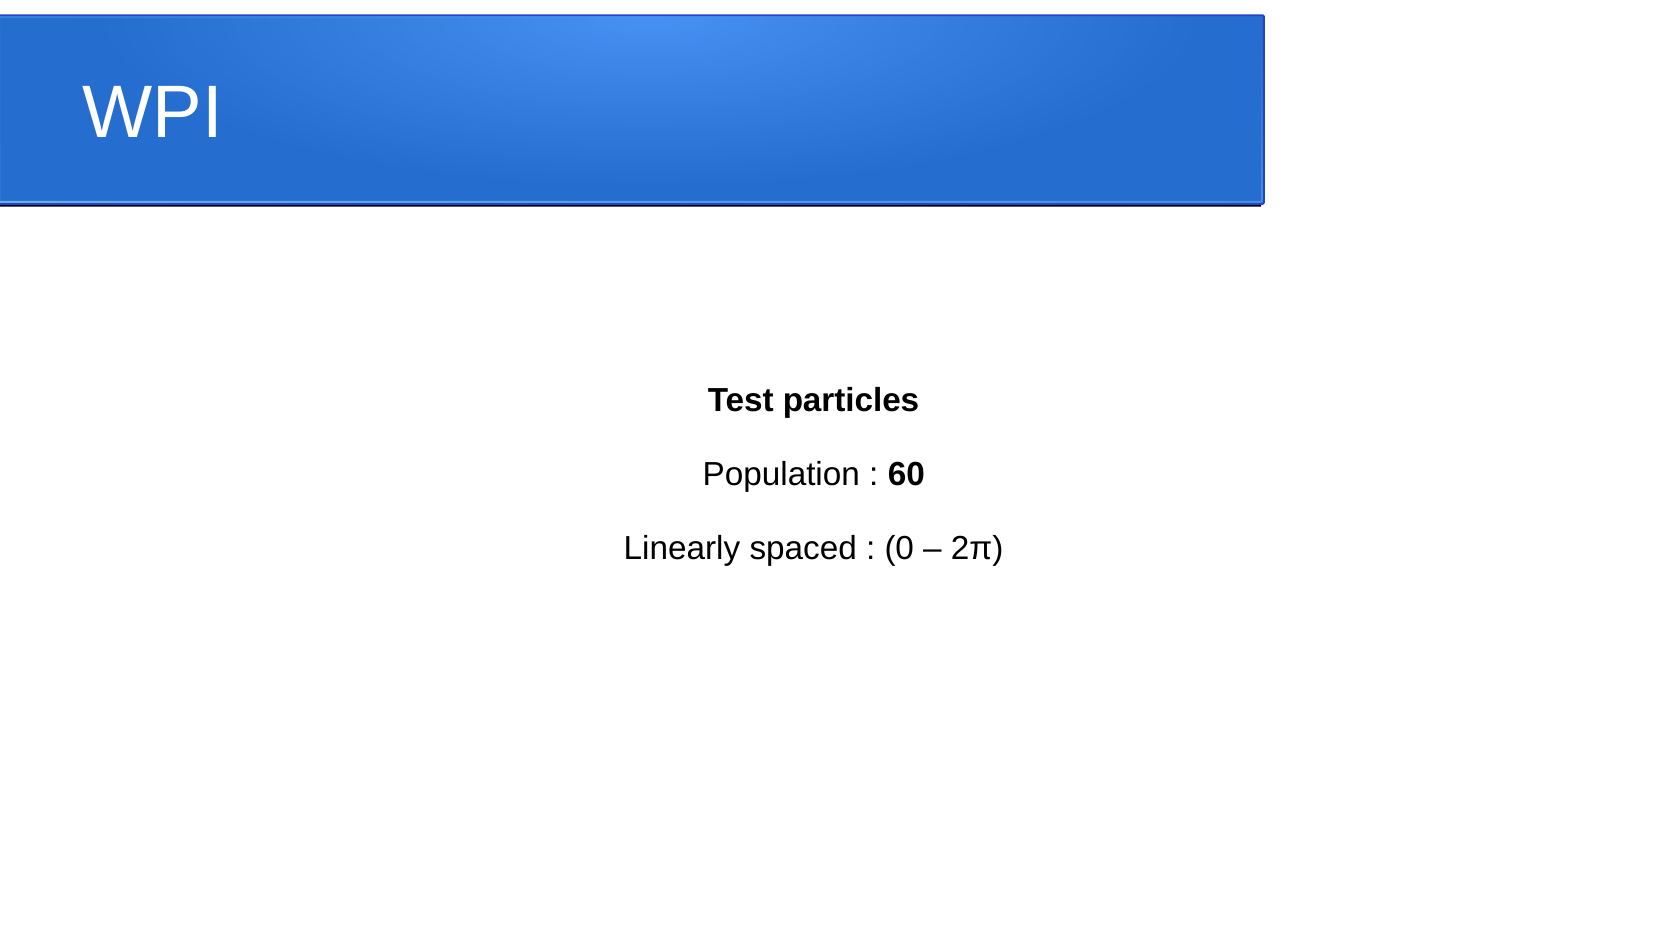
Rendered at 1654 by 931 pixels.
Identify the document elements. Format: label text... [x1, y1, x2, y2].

subtitle Test particles Population : 60 Linearly spaced : (0 – 2π) [67, 343, 1561, 827]
title WPI [82, 35, 1235, 189]
